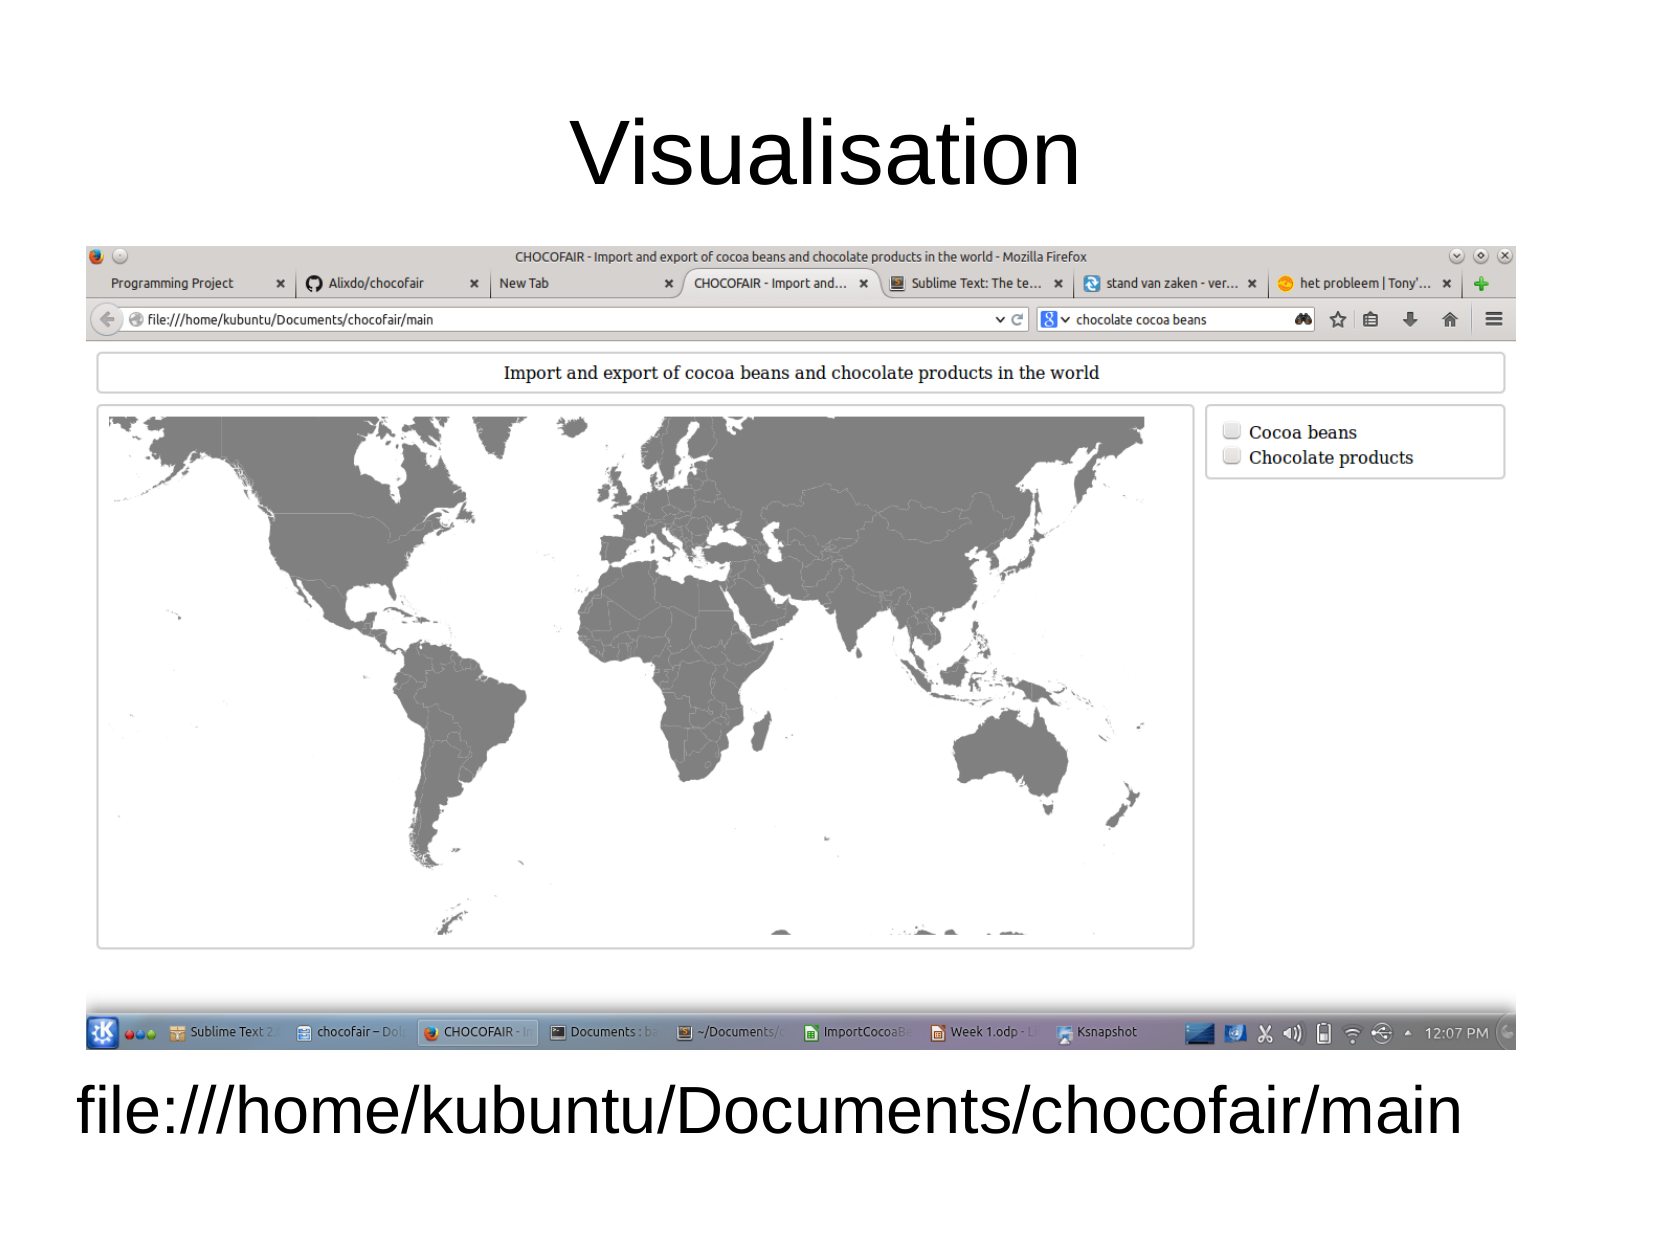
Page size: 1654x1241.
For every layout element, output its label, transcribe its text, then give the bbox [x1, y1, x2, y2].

title Visualisation [82, 49, 1571, 257]
subtitle file:///home/kubuntu/Documents/chocofair/main [26, 750, 1516, 1241]
picture [86, 246, 1516, 1051]
